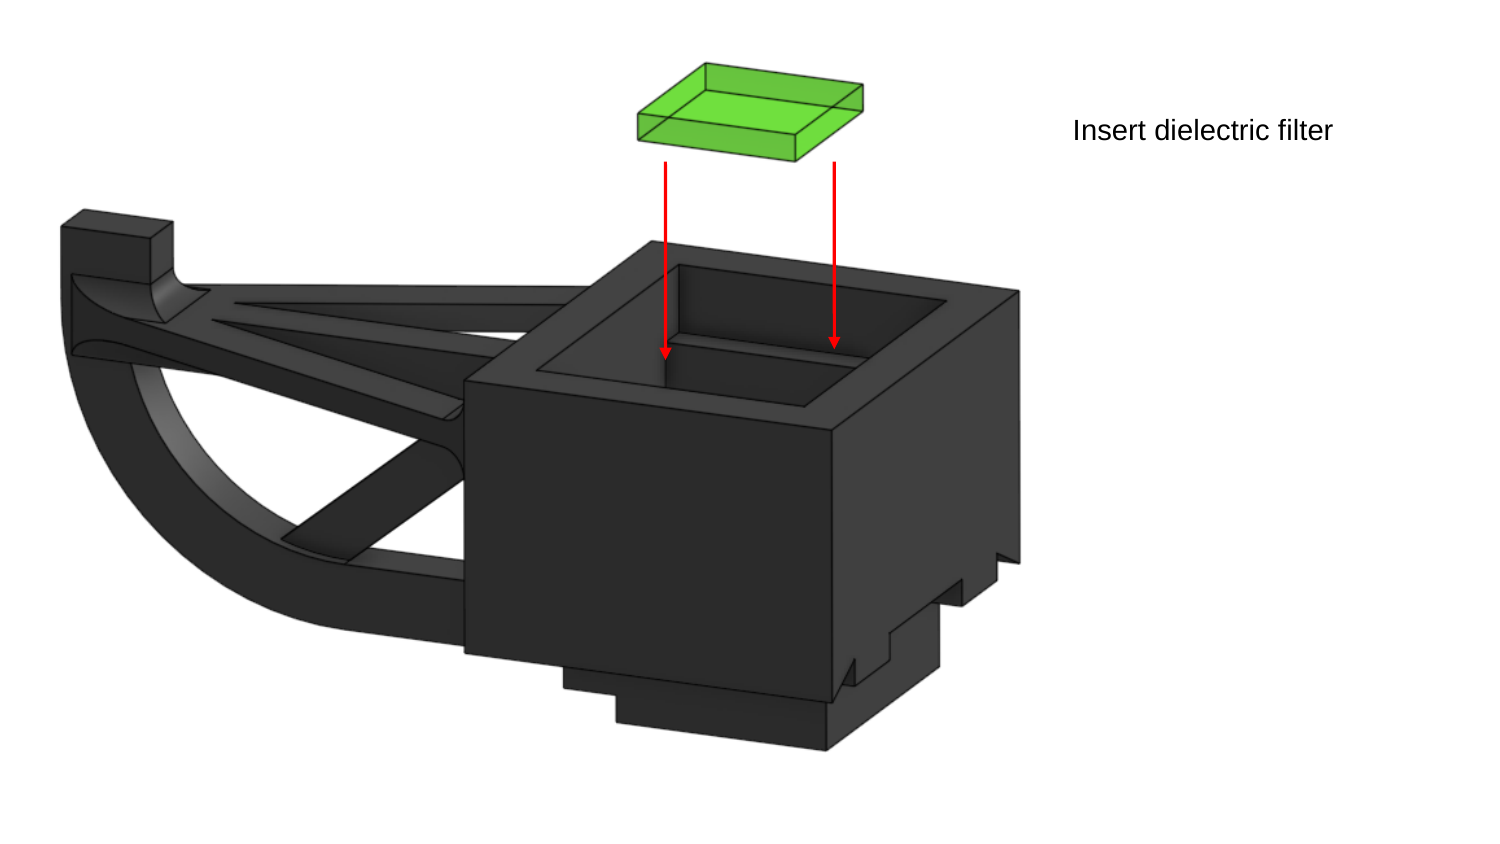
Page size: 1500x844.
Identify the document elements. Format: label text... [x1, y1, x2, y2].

text_box Insert dielectric filter [1057, 95, 1427, 161]
picture [24, 24, 1079, 819]
